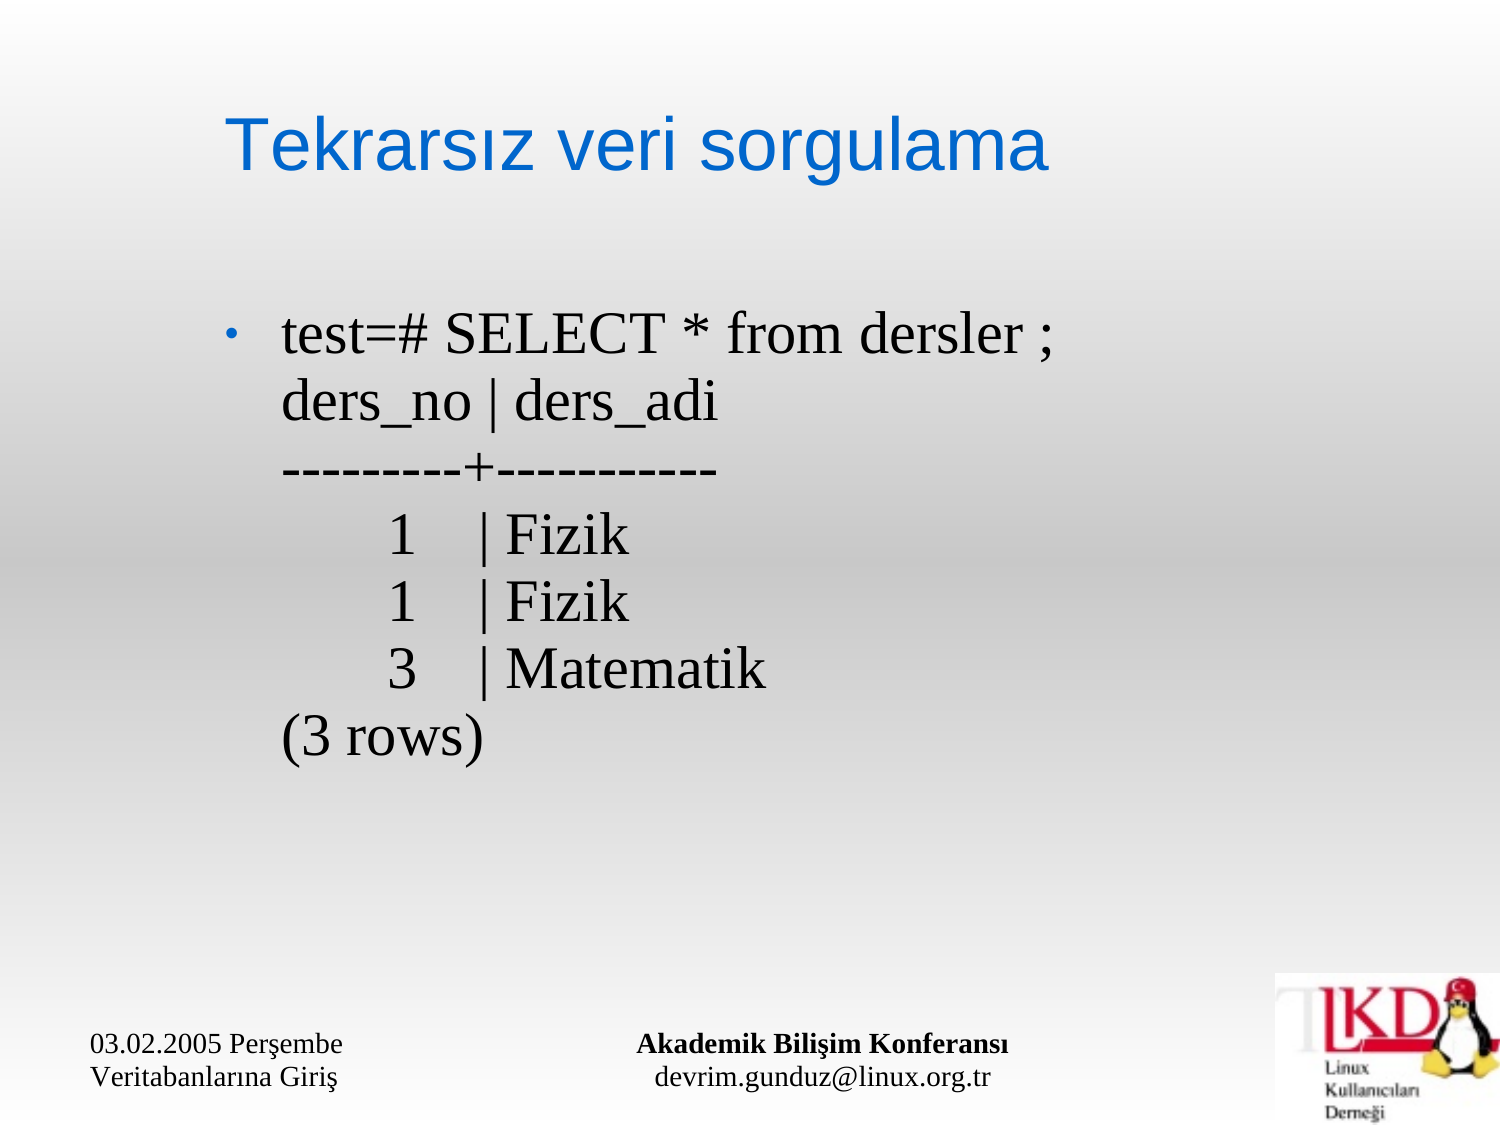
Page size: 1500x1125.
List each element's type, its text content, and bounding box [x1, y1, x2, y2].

title Tekrarsız veri sorgulama [224, 49, 1425, 238]
picture [1275, 973, 1500, 1125]
list test=# SELECT * from dersler ; ders_no | ders_adi ---------+----------- 1 | Fizik 1 | Fizik 3 | Matematik (3 rows) [224, 299, 1425, 975]
